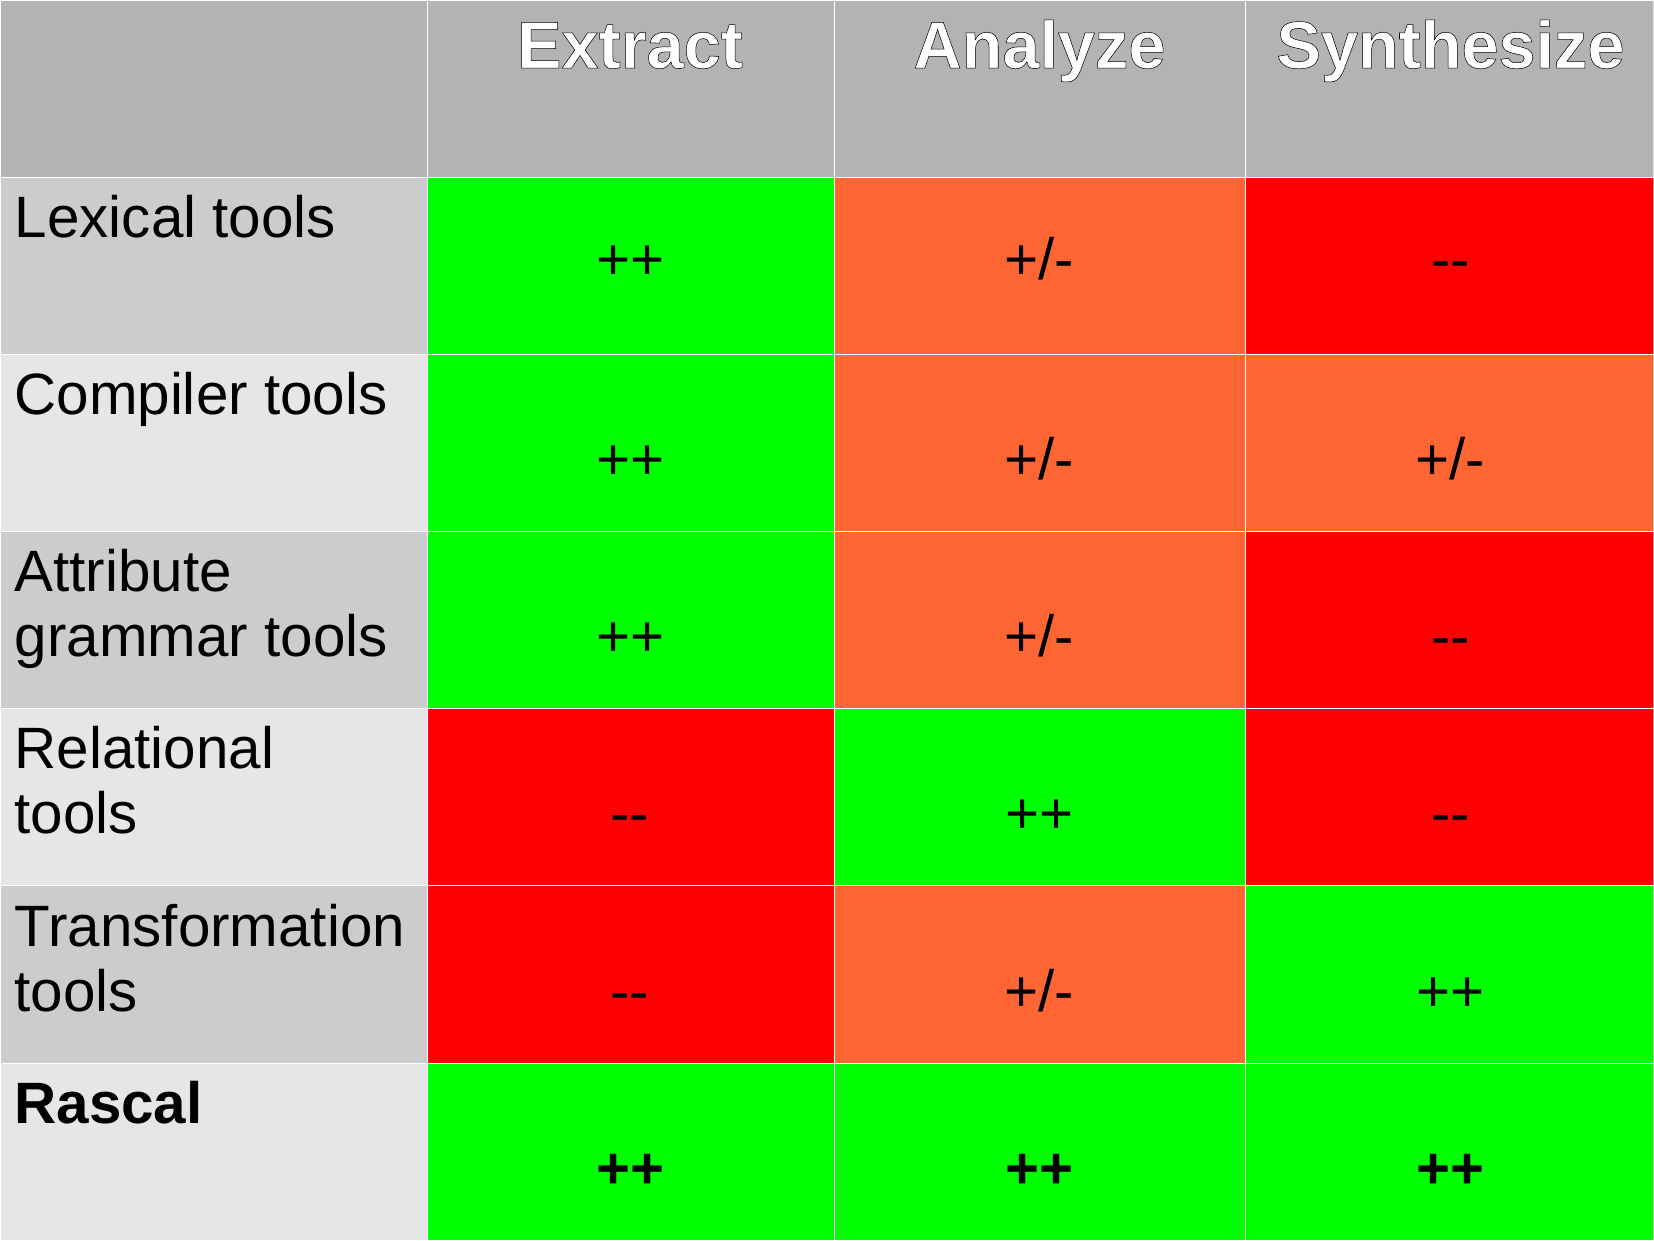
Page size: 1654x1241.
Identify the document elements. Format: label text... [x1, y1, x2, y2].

table_cell +/- [835, 178, 1245, 354]
table_cell ++ [1246, 886, 1654, 1063]
table_cell +/- [835, 886, 1245, 1063]
table_cell -- [428, 886, 834, 1063]
table_cell Compiler tools [1, 355, 427, 531]
table_header [1, 1, 427, 177]
table_cell -- [428, 709, 834, 885]
table_cell ++ [1246, 1064, 1654, 1240]
table_header Analyze [835, 1, 1245, 177]
table_cell +/- [835, 532, 1245, 708]
table_cell -- [1246, 178, 1654, 354]
table_cell ++ [428, 178, 834, 354]
table_header Extract [428, 1, 834, 177]
table_cell Relational tools [1, 709, 427, 885]
table_cell Lexical tools [1, 178, 427, 354]
table_cell ++ [428, 1064, 834, 1240]
table_header Synthesize [1246, 1, 1654, 177]
table_cell ++ [835, 709, 1245, 885]
table_cell -- [1246, 532, 1654, 708]
table_cell -- [1246, 709, 1654, 885]
table_cell +/- [1246, 355, 1654, 531]
table_cell ++ [428, 355, 834, 531]
table_cell Rascal [1, 1064, 427, 1240]
table_cell Attribute grammar tools [1, 532, 427, 708]
table_cell ++ [835, 1064, 1245, 1240]
table_cell ++ [428, 532, 834, 708]
table_cell Transformation tools [1, 886, 427, 1063]
table_cell +/- [835, 355, 1245, 531]
